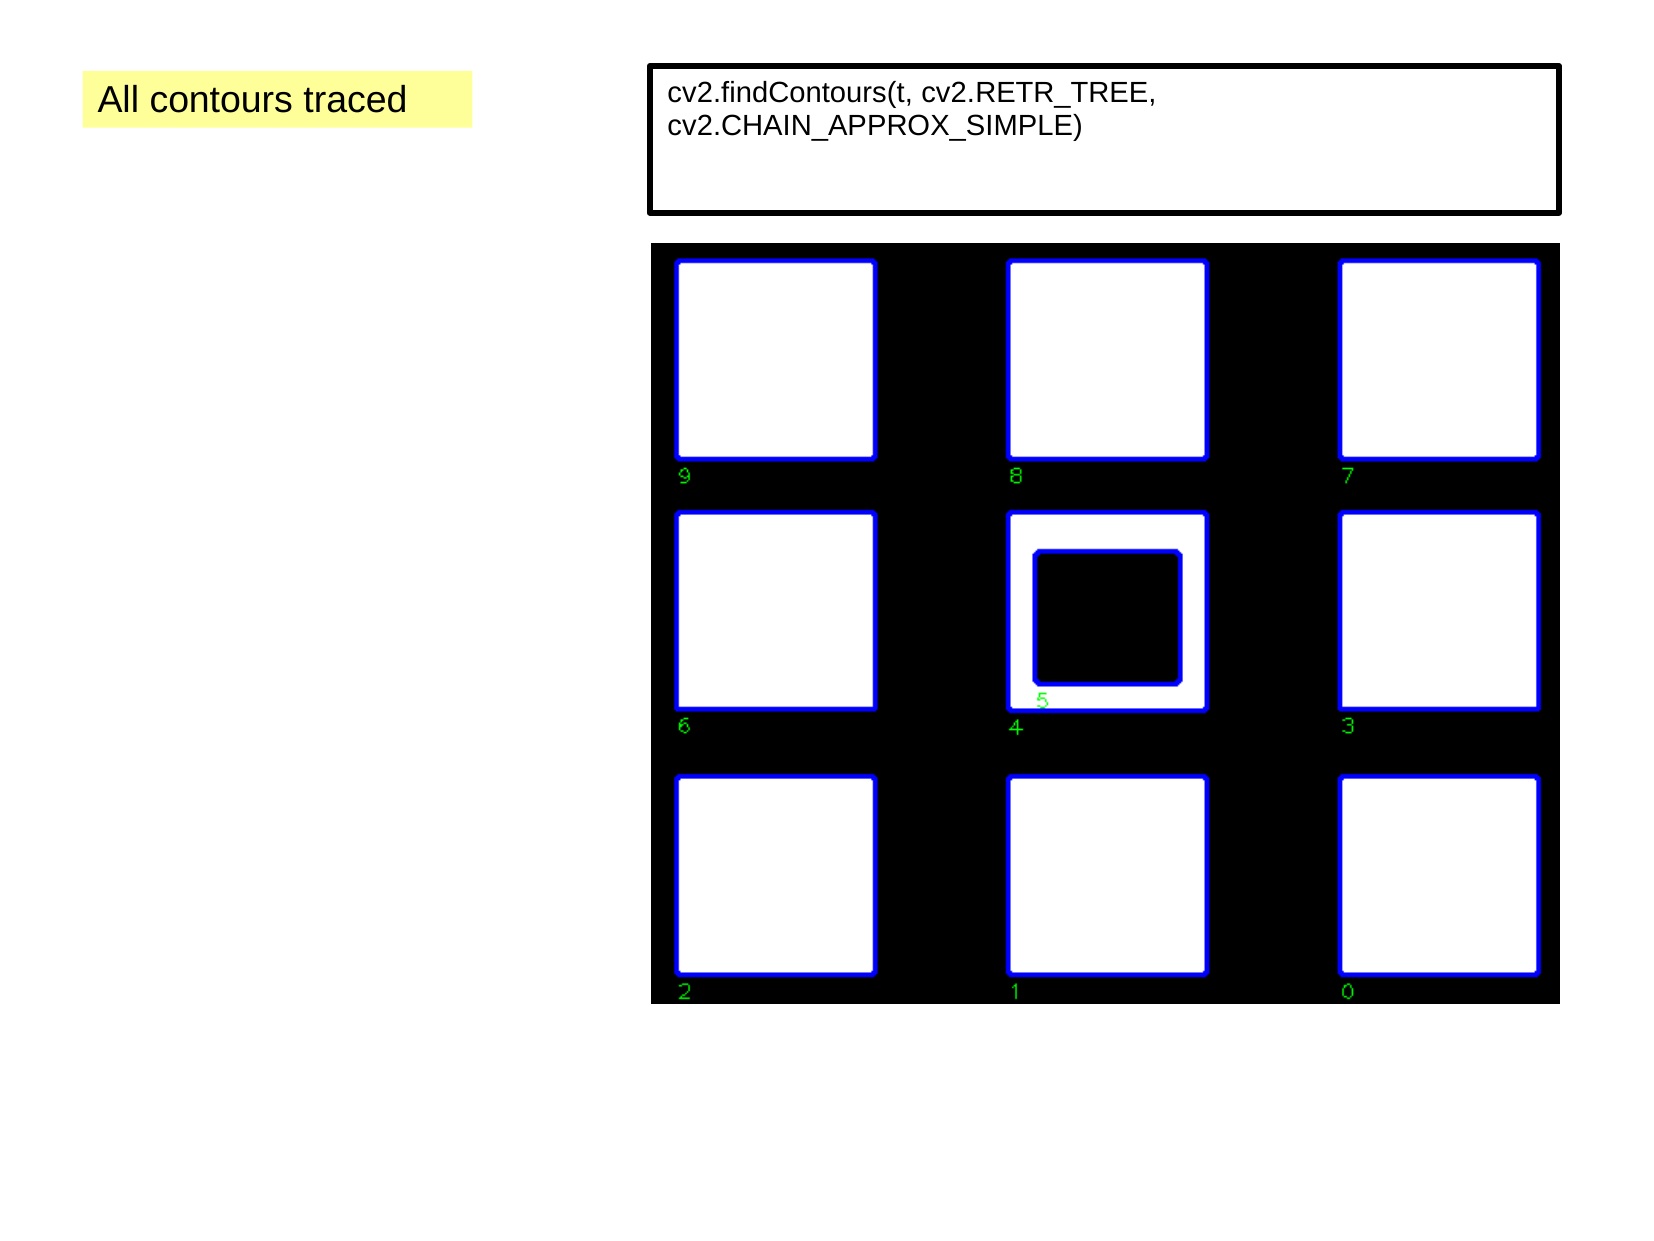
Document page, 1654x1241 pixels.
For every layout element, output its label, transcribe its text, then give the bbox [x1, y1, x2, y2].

picture [651, 243, 1560, 1004]
text_box All contours traced [82, 70, 473, 128]
text_box cv2.findContours(t, cv2.RETR_TREE, cv2.CHAIN_APPROX_SIMPLE) [649, 65, 1560, 213]
